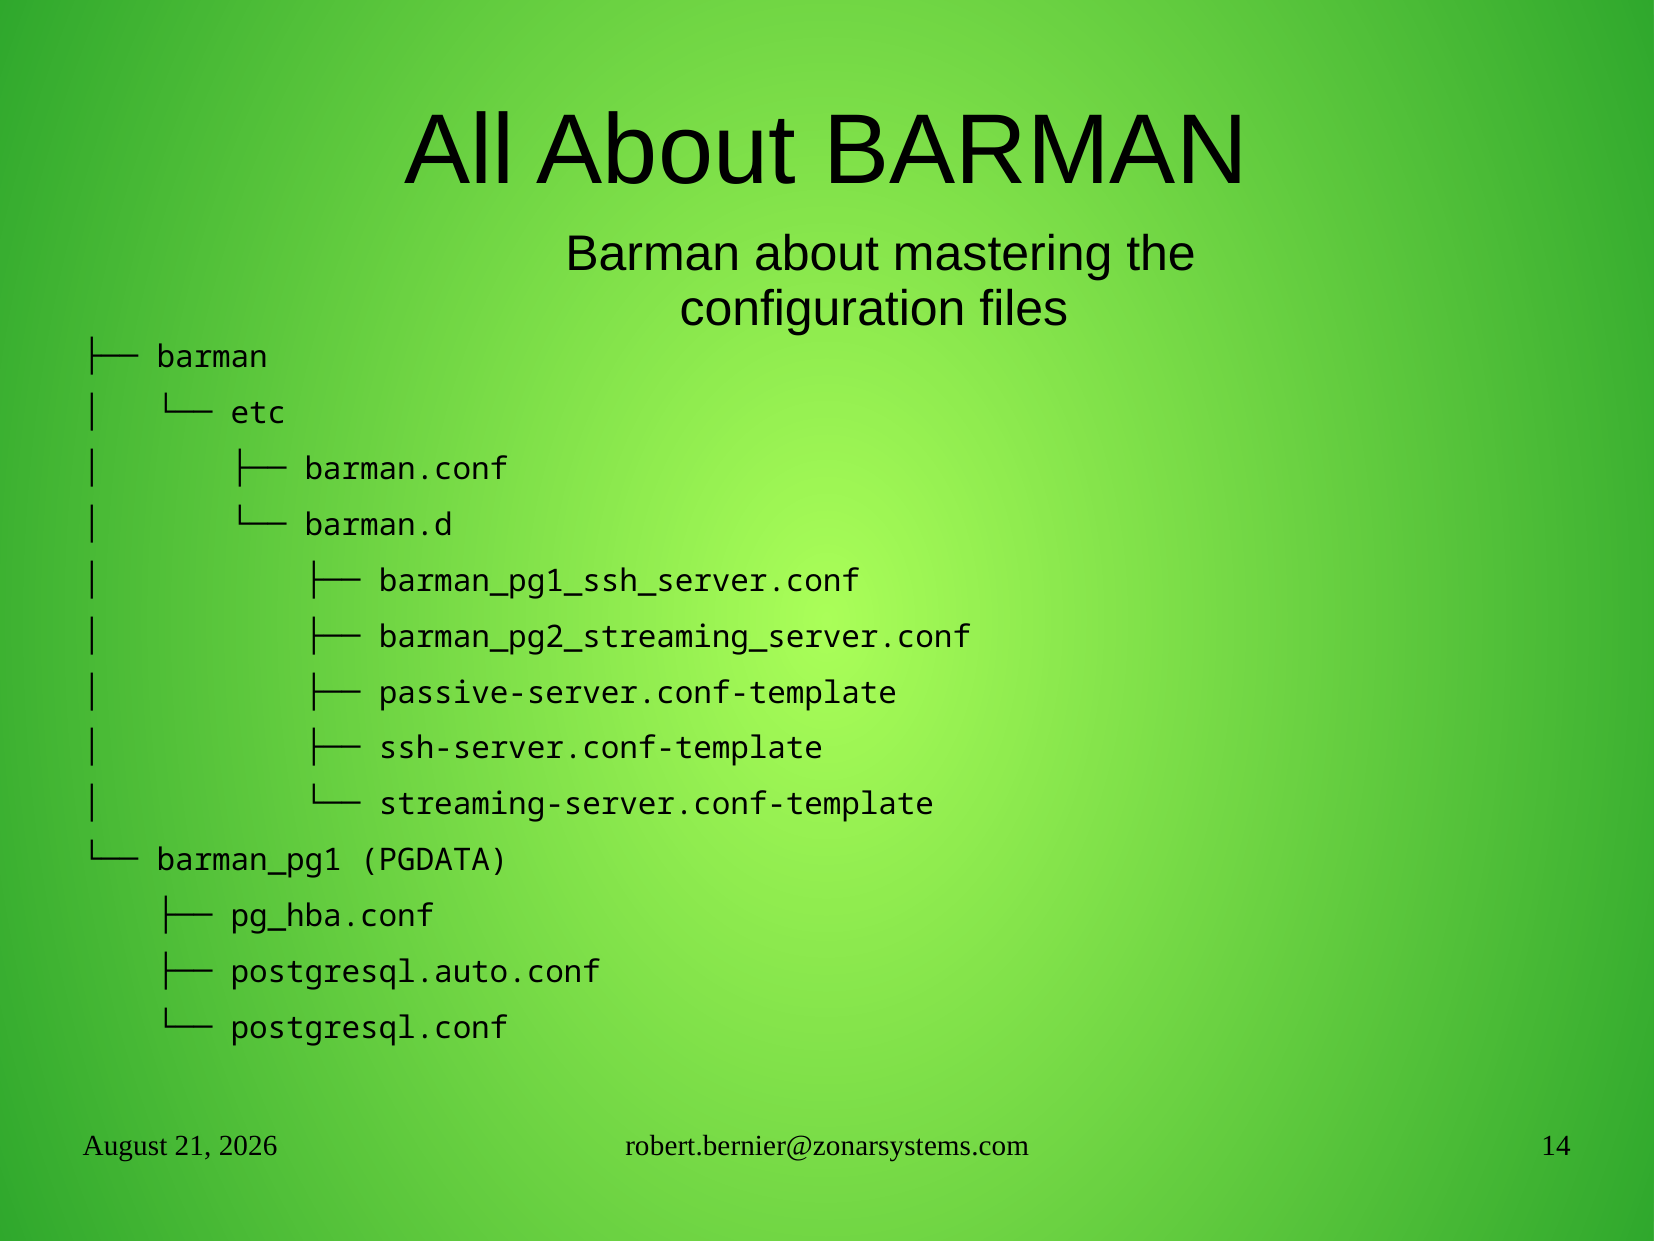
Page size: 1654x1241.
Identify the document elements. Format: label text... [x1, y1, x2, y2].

title Barman about mastering the configuration files [413, 224, 1335, 334]
title All About BARMAN [82, 47, 1571, 252]
list ├── barman │ └── etc │ ├── barman.conf │ └── barman.d │ ├── barman_pg1_ssh_server.conf │ ├── barman_pg2_streaming_server.conf │ ├── passive-server.conf-template │ ├── ssh-server.conf-template │ └── streaming-server.conf-template └── barman_pg1 (PGDATA) ├── pg_hba.conf ├── postgresql.auto.conf └── postgresql.conf [82, 334, 1571, 1054]
